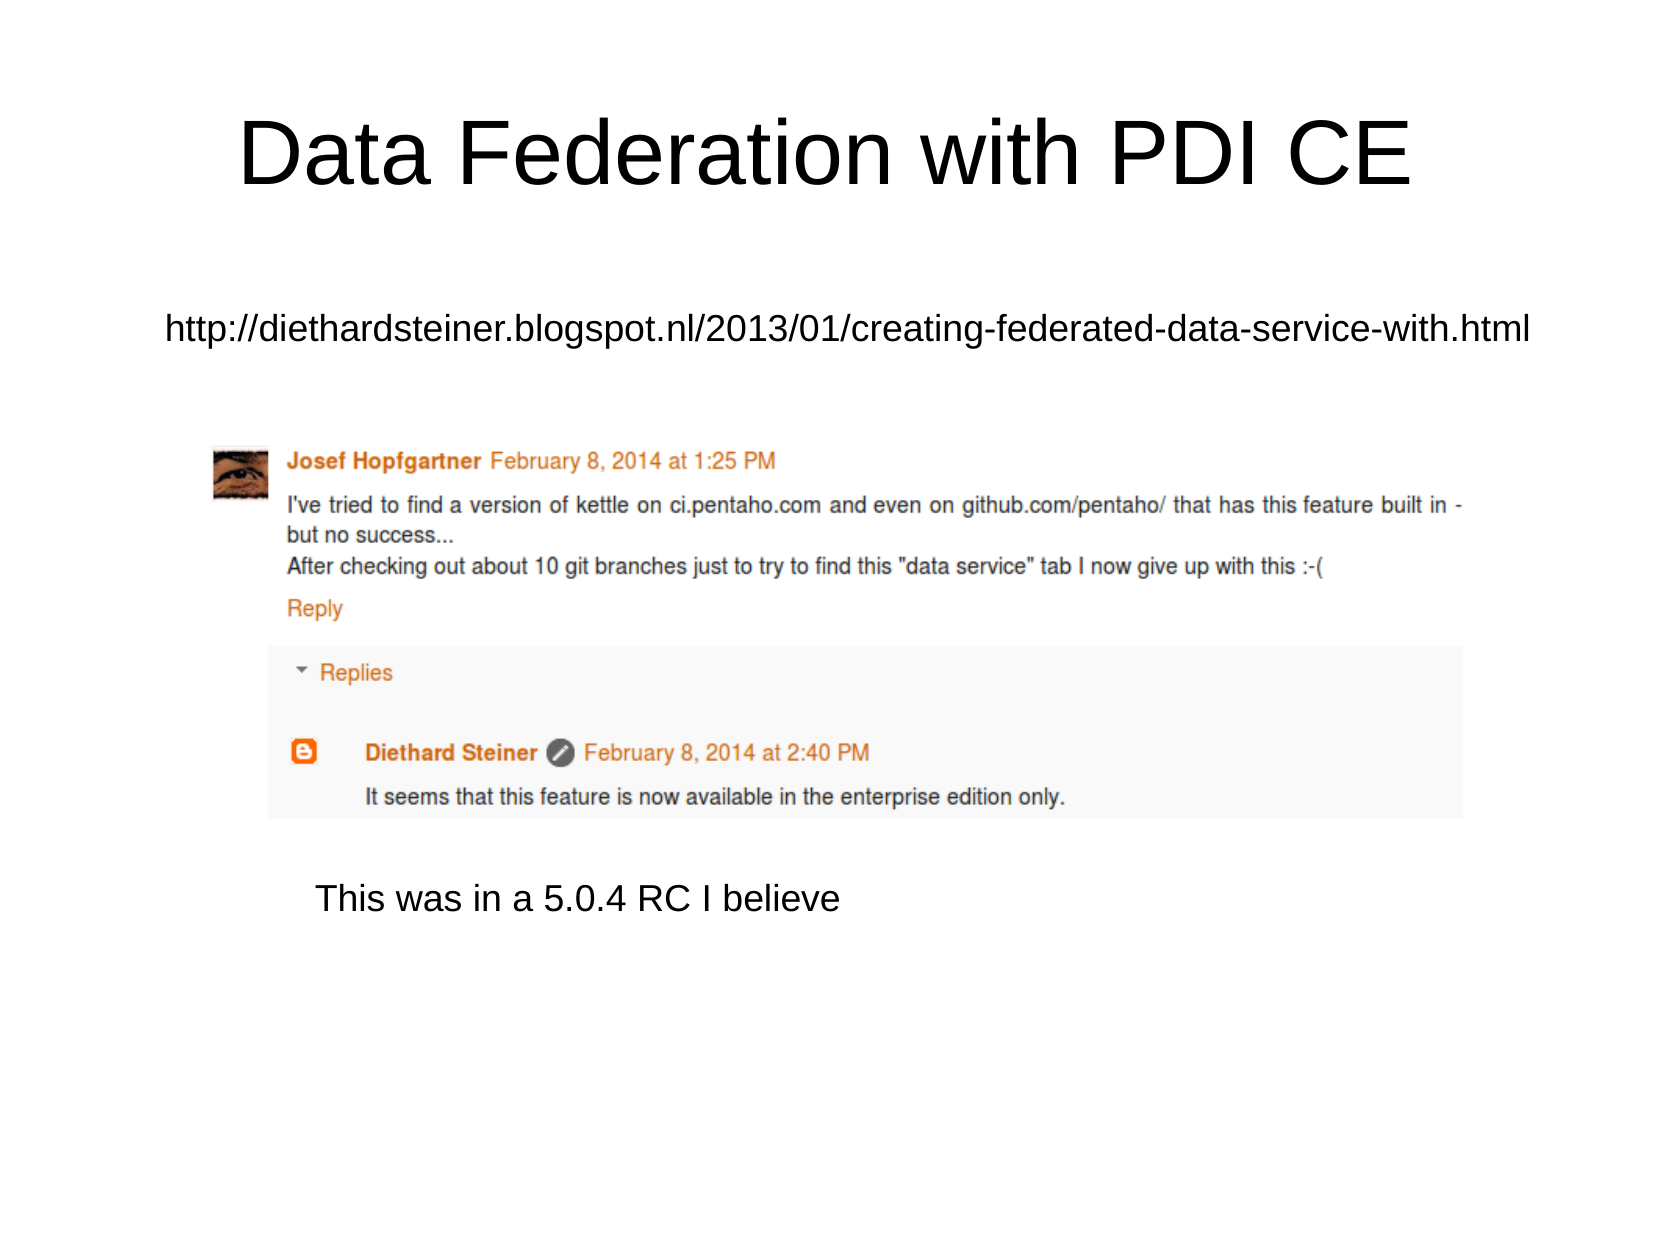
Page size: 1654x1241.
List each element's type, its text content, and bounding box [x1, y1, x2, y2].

picture [195, 419, 1463, 819]
text_box http://diethardsteiner.blogspot.nl/2013/01/creating-federated-data-service-with.html [150, 300, 1546, 357]
title Data Federation with PDI CE [82, 49, 1571, 257]
text_box This was in a 5.0.4 RC I believe [300, 870, 857, 927]
